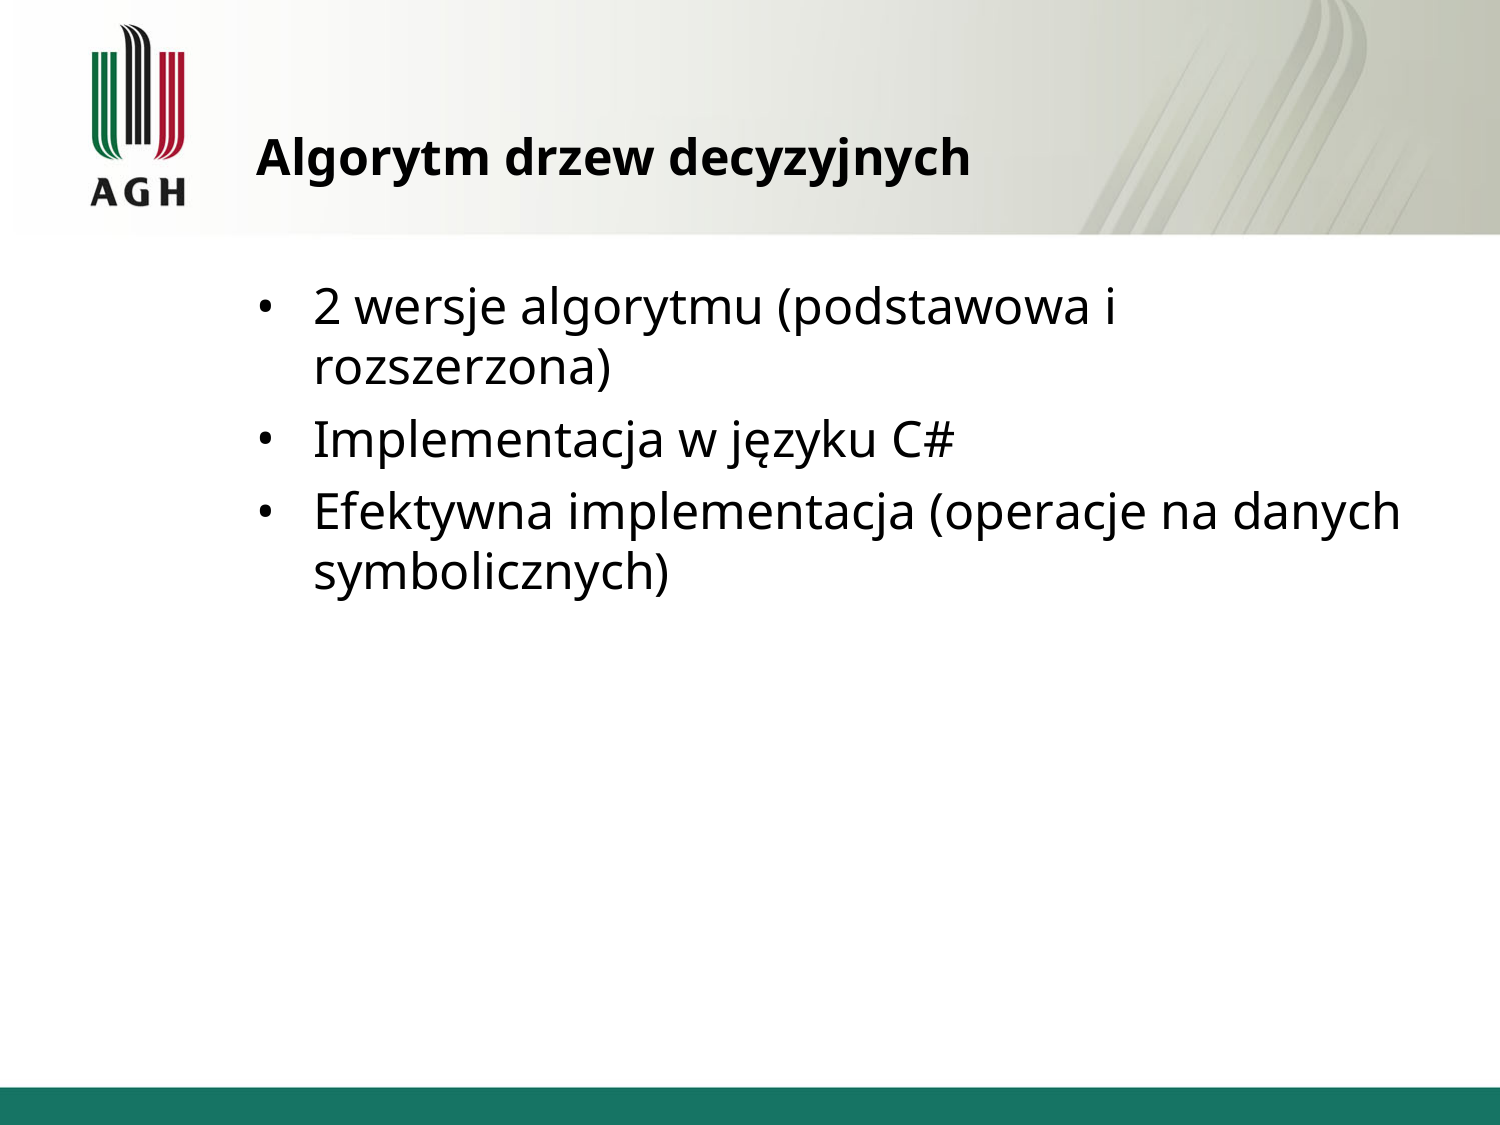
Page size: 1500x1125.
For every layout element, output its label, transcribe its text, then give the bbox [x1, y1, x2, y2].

picture [0, 0, 1500, 1125]
list 2 wersje algorytmu (podstawowa i rozszerzona) Implementacja w języku C# Efektywna implementacja (operacje na danych symbolicznych) [242, 267, 1425, 1005]
title Algorytm drzew decyzyjnych [242, 78, 1425, 233]
